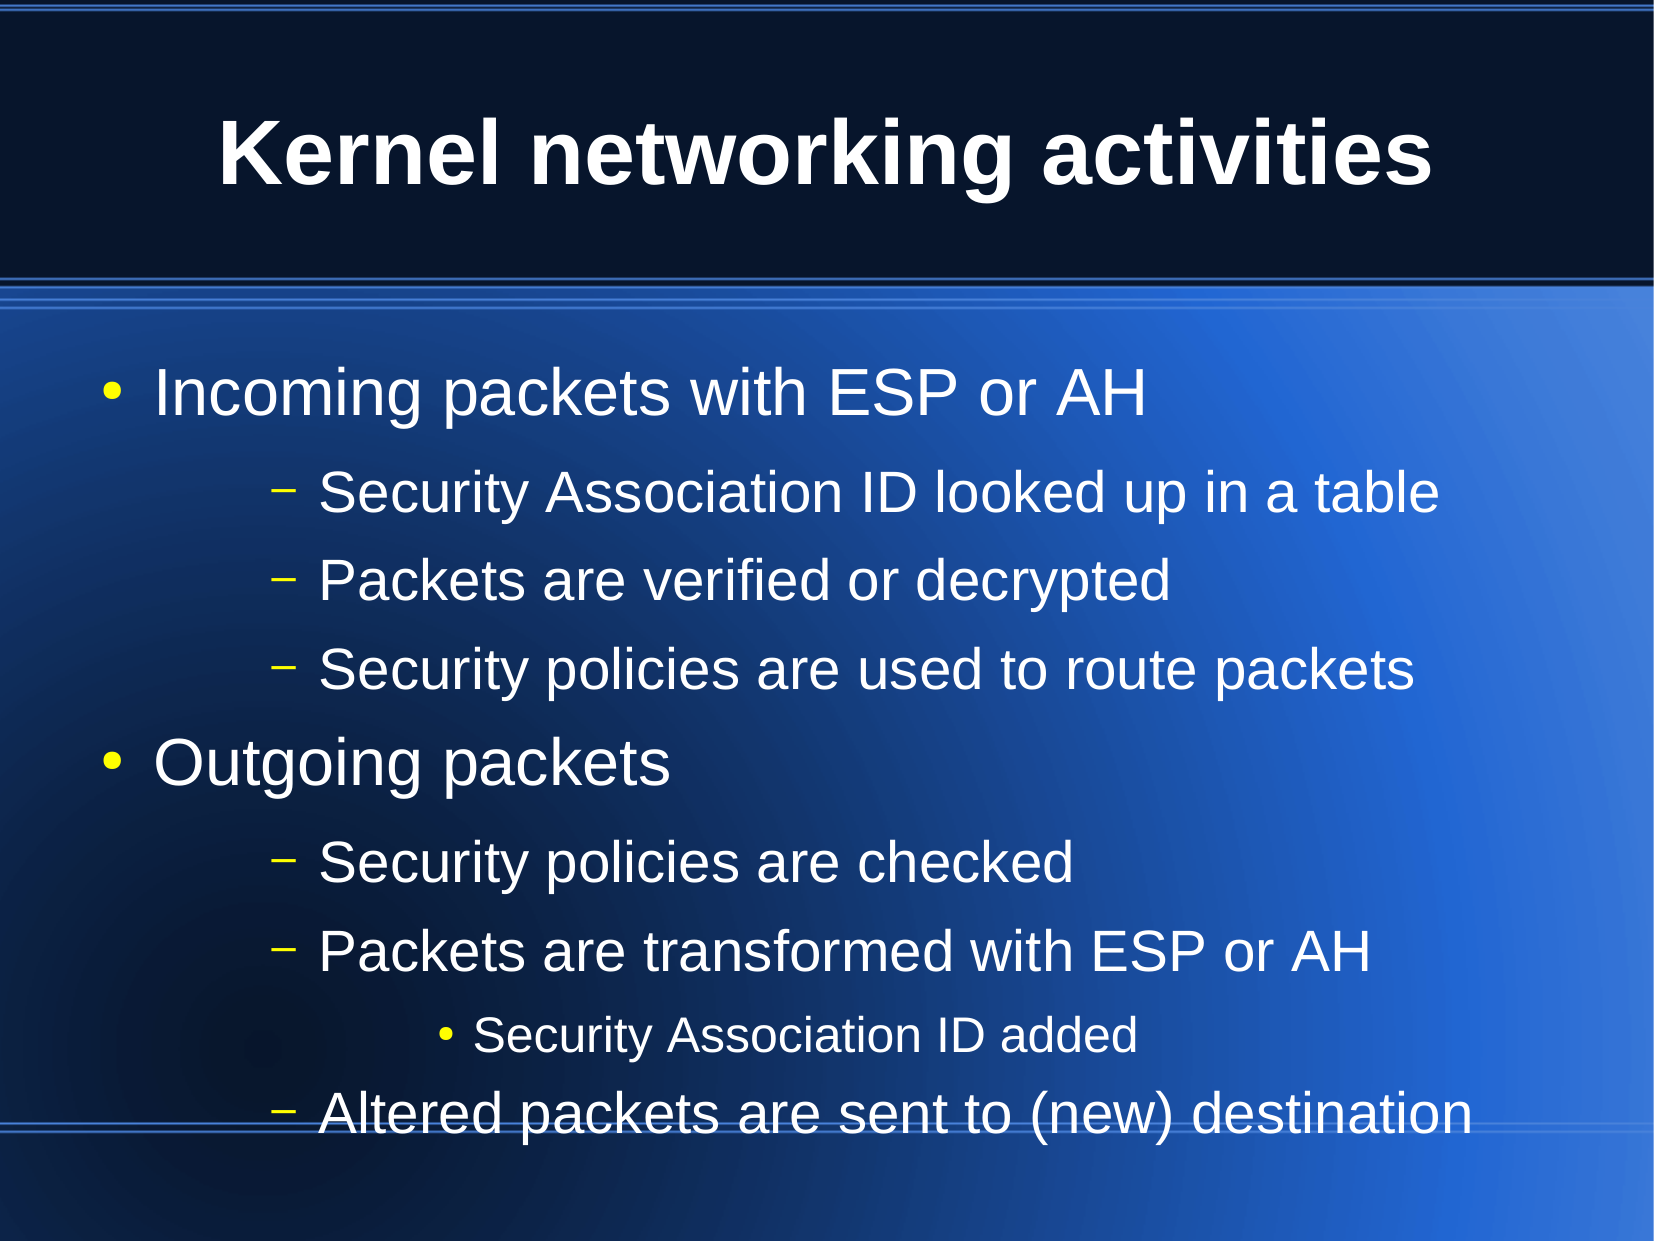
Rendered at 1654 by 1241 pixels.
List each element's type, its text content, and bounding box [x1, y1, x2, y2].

picture [0, 0, 1654, 1241]
title Kernel networking activities [82, 49, 1571, 257]
list Incoming packets with ESP or AH Security Association ID looked up in a table Packets are verified or decrypted Security policies are used to route packets Outgoing packets Security policies are checked Packets are transformed with ESP or AH Security Association ID added Altered packets are sent to (new) destination [82, 355, 1571, 1146]
